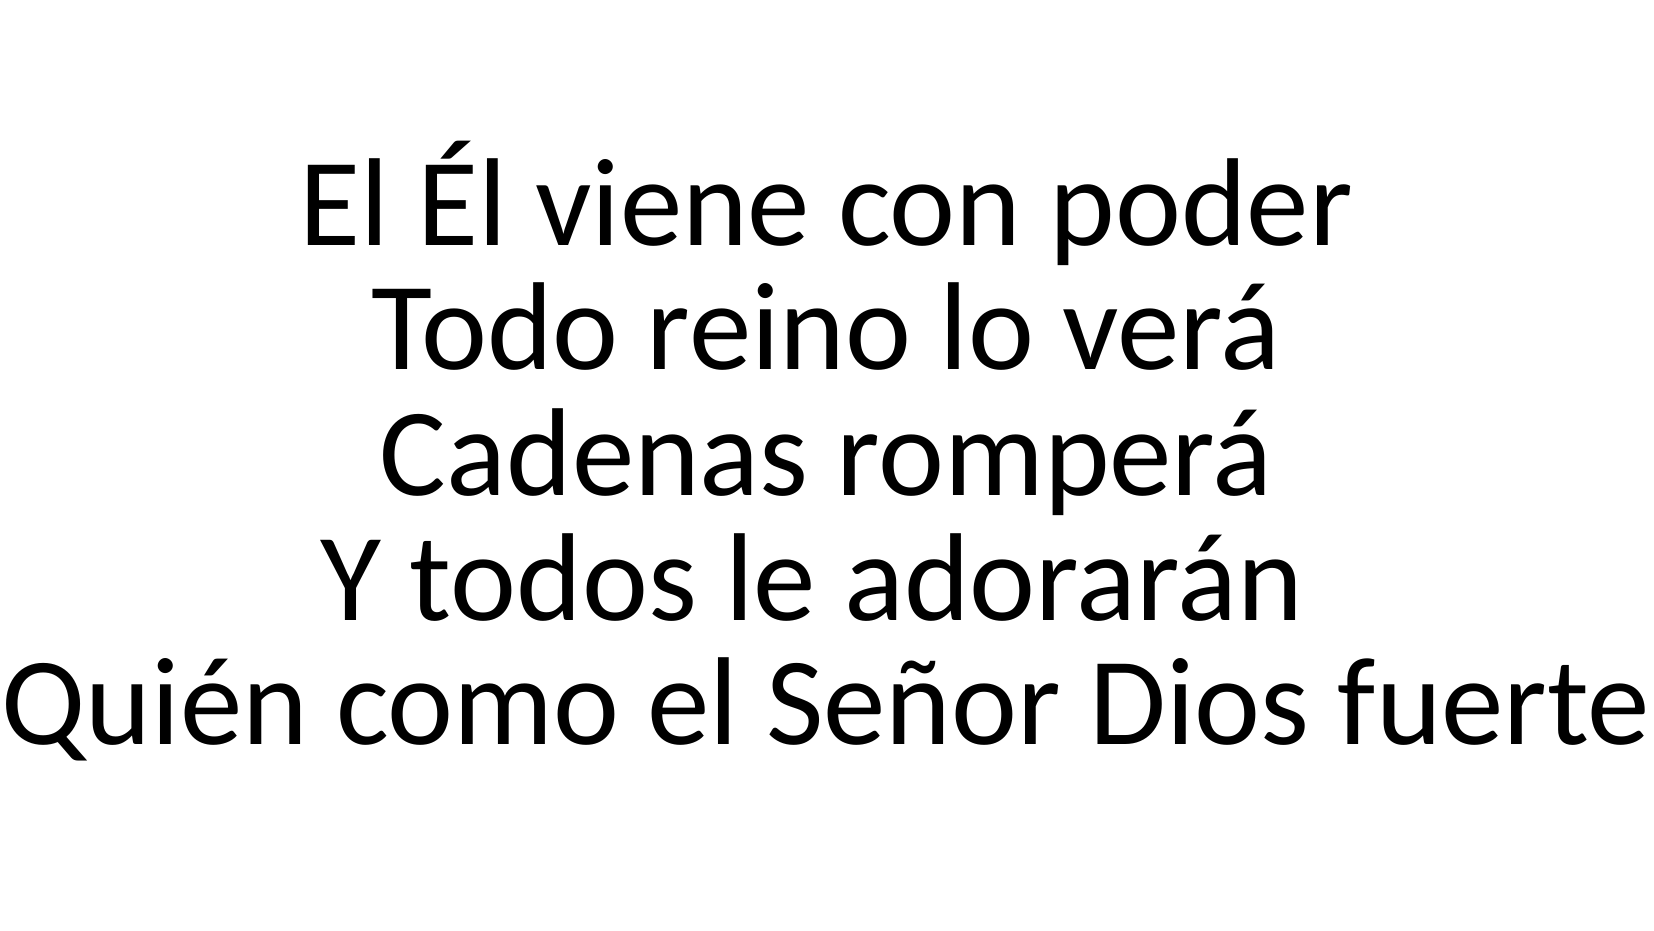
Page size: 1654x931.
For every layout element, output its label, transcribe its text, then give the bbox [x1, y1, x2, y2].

title El Él viene con poder Todo reino lo verá Cadenas romperá Y todos le adorarán Quién como el Señor Dios fuerte [0, 0, 1654, 928]
